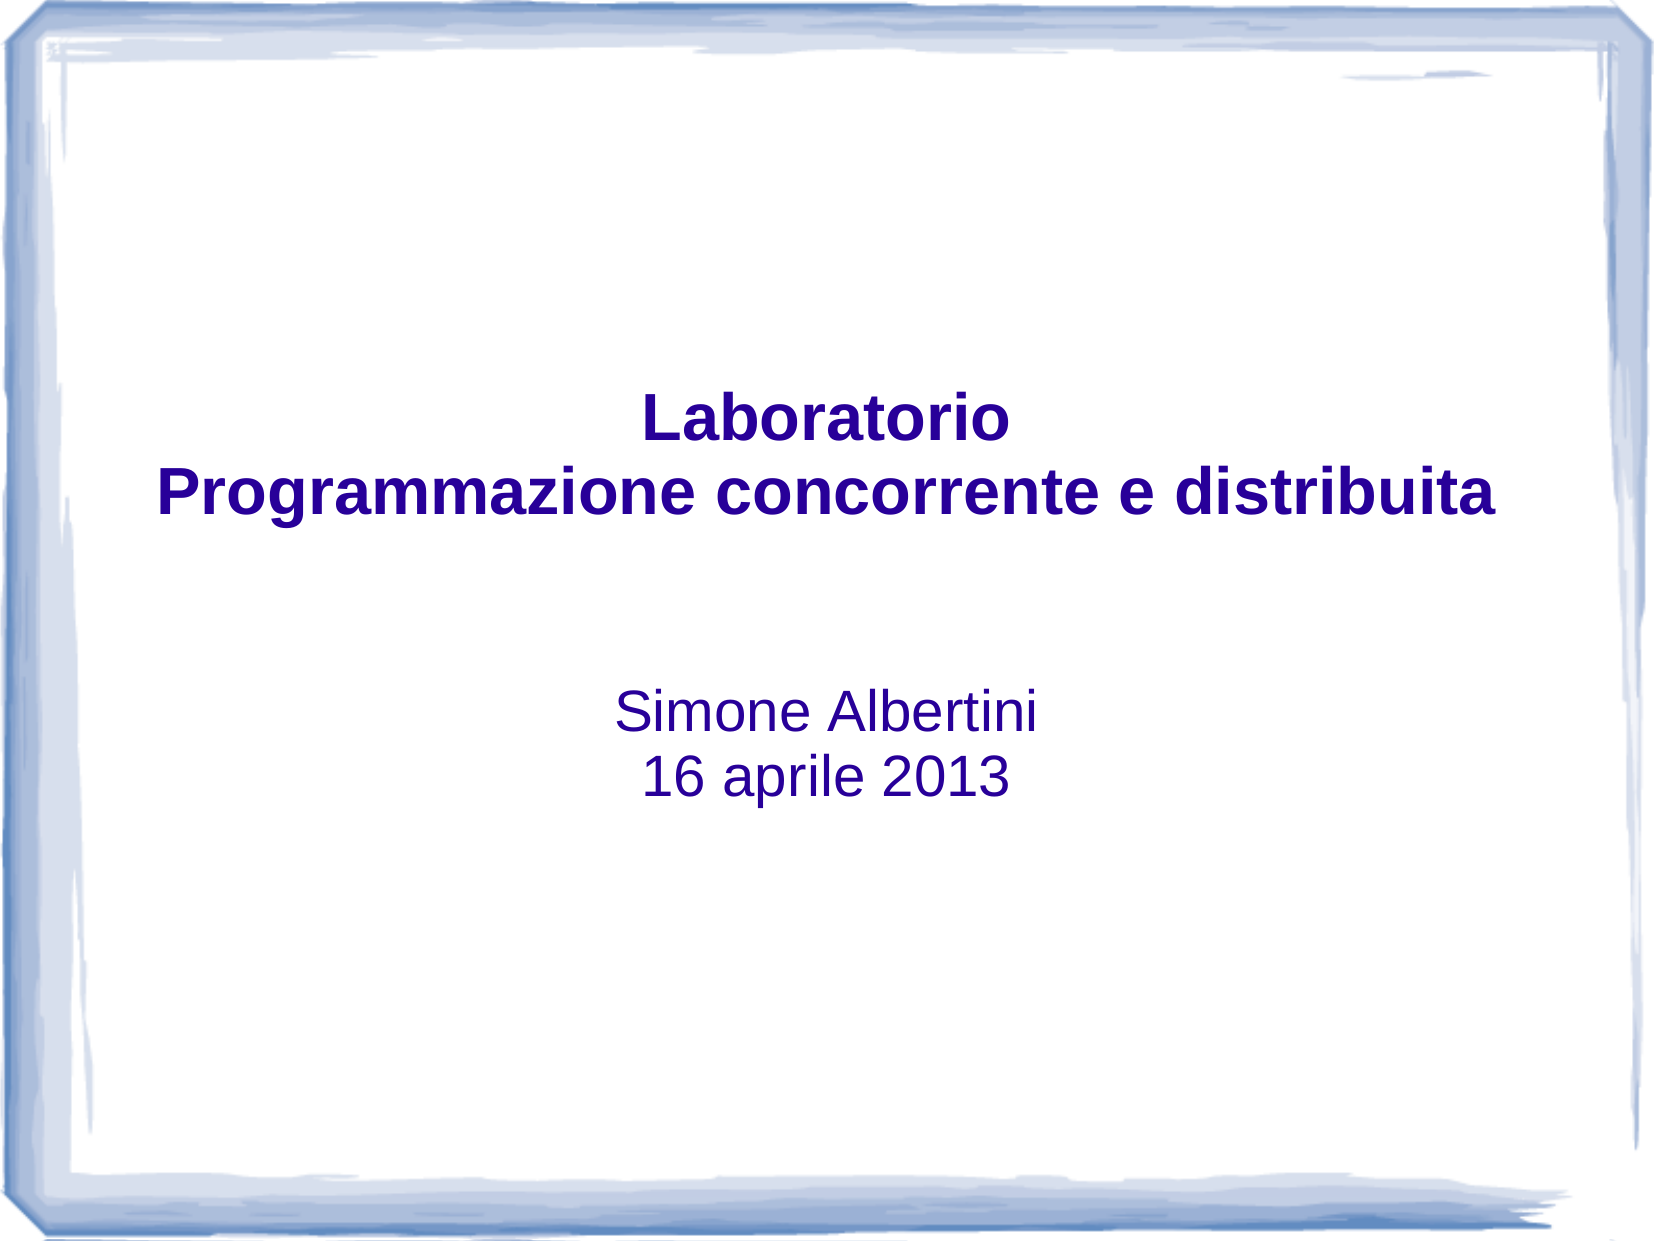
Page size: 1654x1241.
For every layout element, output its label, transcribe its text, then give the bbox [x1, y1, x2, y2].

picture [0, 0, 1654, 1241]
subtitle Laboratorio Programmazione concorrente e distribuita Simone Albertini 16 aprile 2013 [82, 96, 1571, 1092]
